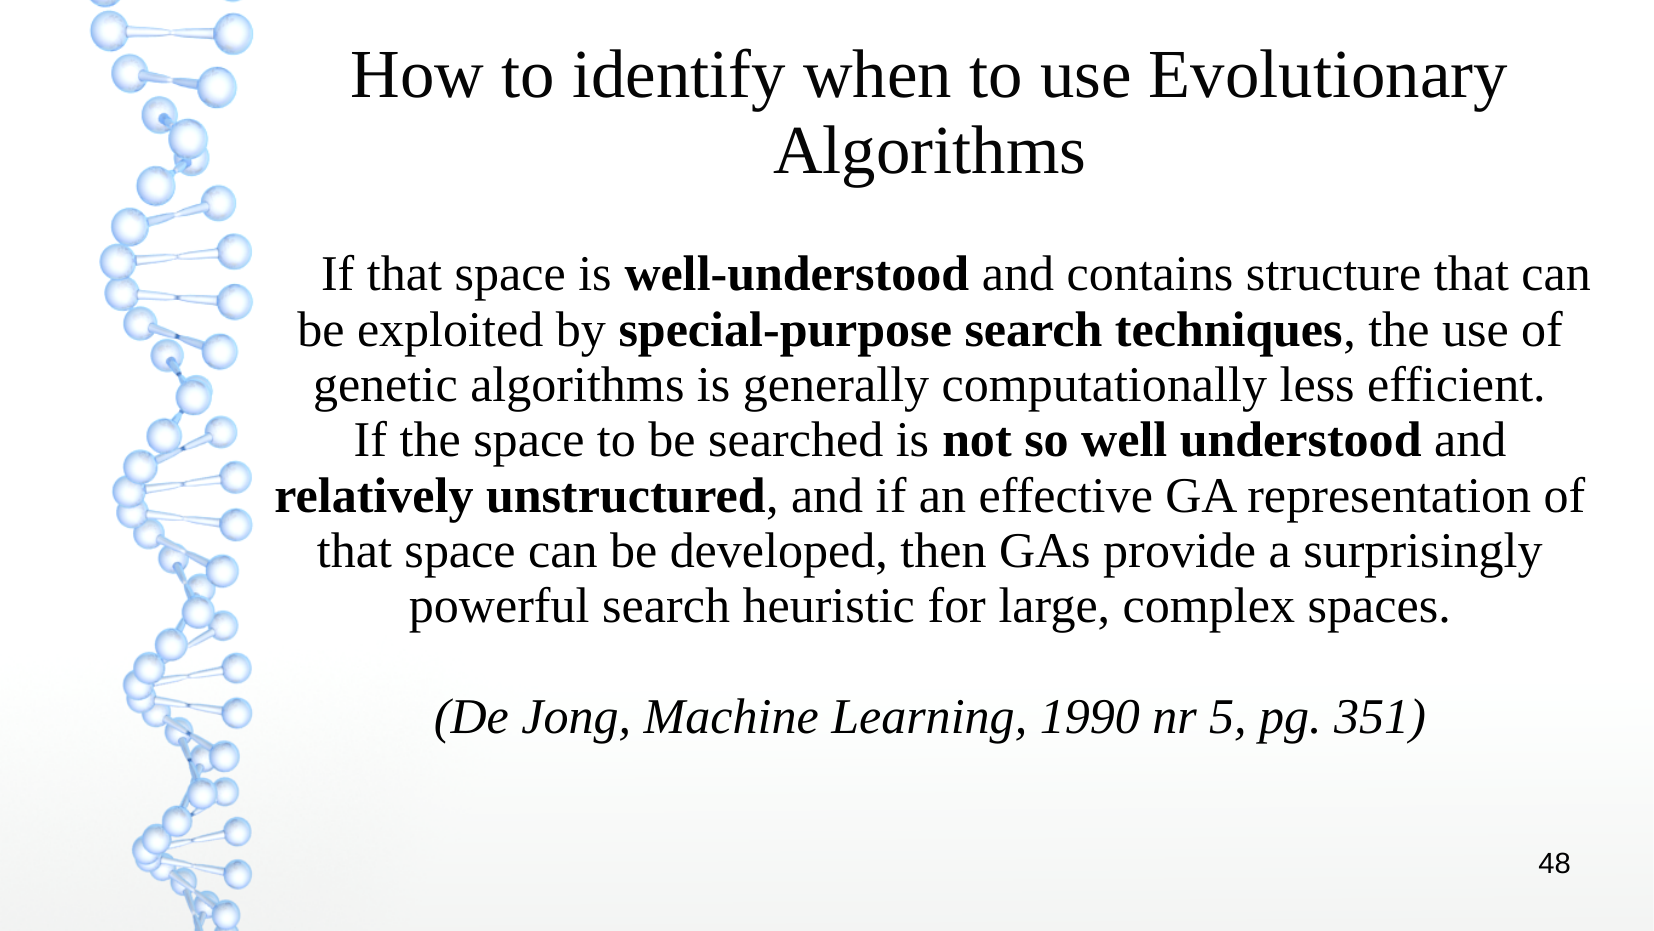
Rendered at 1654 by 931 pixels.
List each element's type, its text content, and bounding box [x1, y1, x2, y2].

title How to identify when to use Evolutionary Algorithms [265, 35, 1595, 189]
picture [0, 0, 1654, 931]
subtitle If that space is well-understood and contains structure that can be exploited by special-purpose search techniques, the use of genetic algorithms is generally computationally less efficient. If the space to be searched is not so well understood and relatively unstructured, and if an effective GA representation of that space can be developed, then GAs provide a surprisingly powerful search heuristic for large, complex spaces. (De Jong, Machine Learning, 1990 nr 5, pg. 351) [265, 224, 1595, 764]
